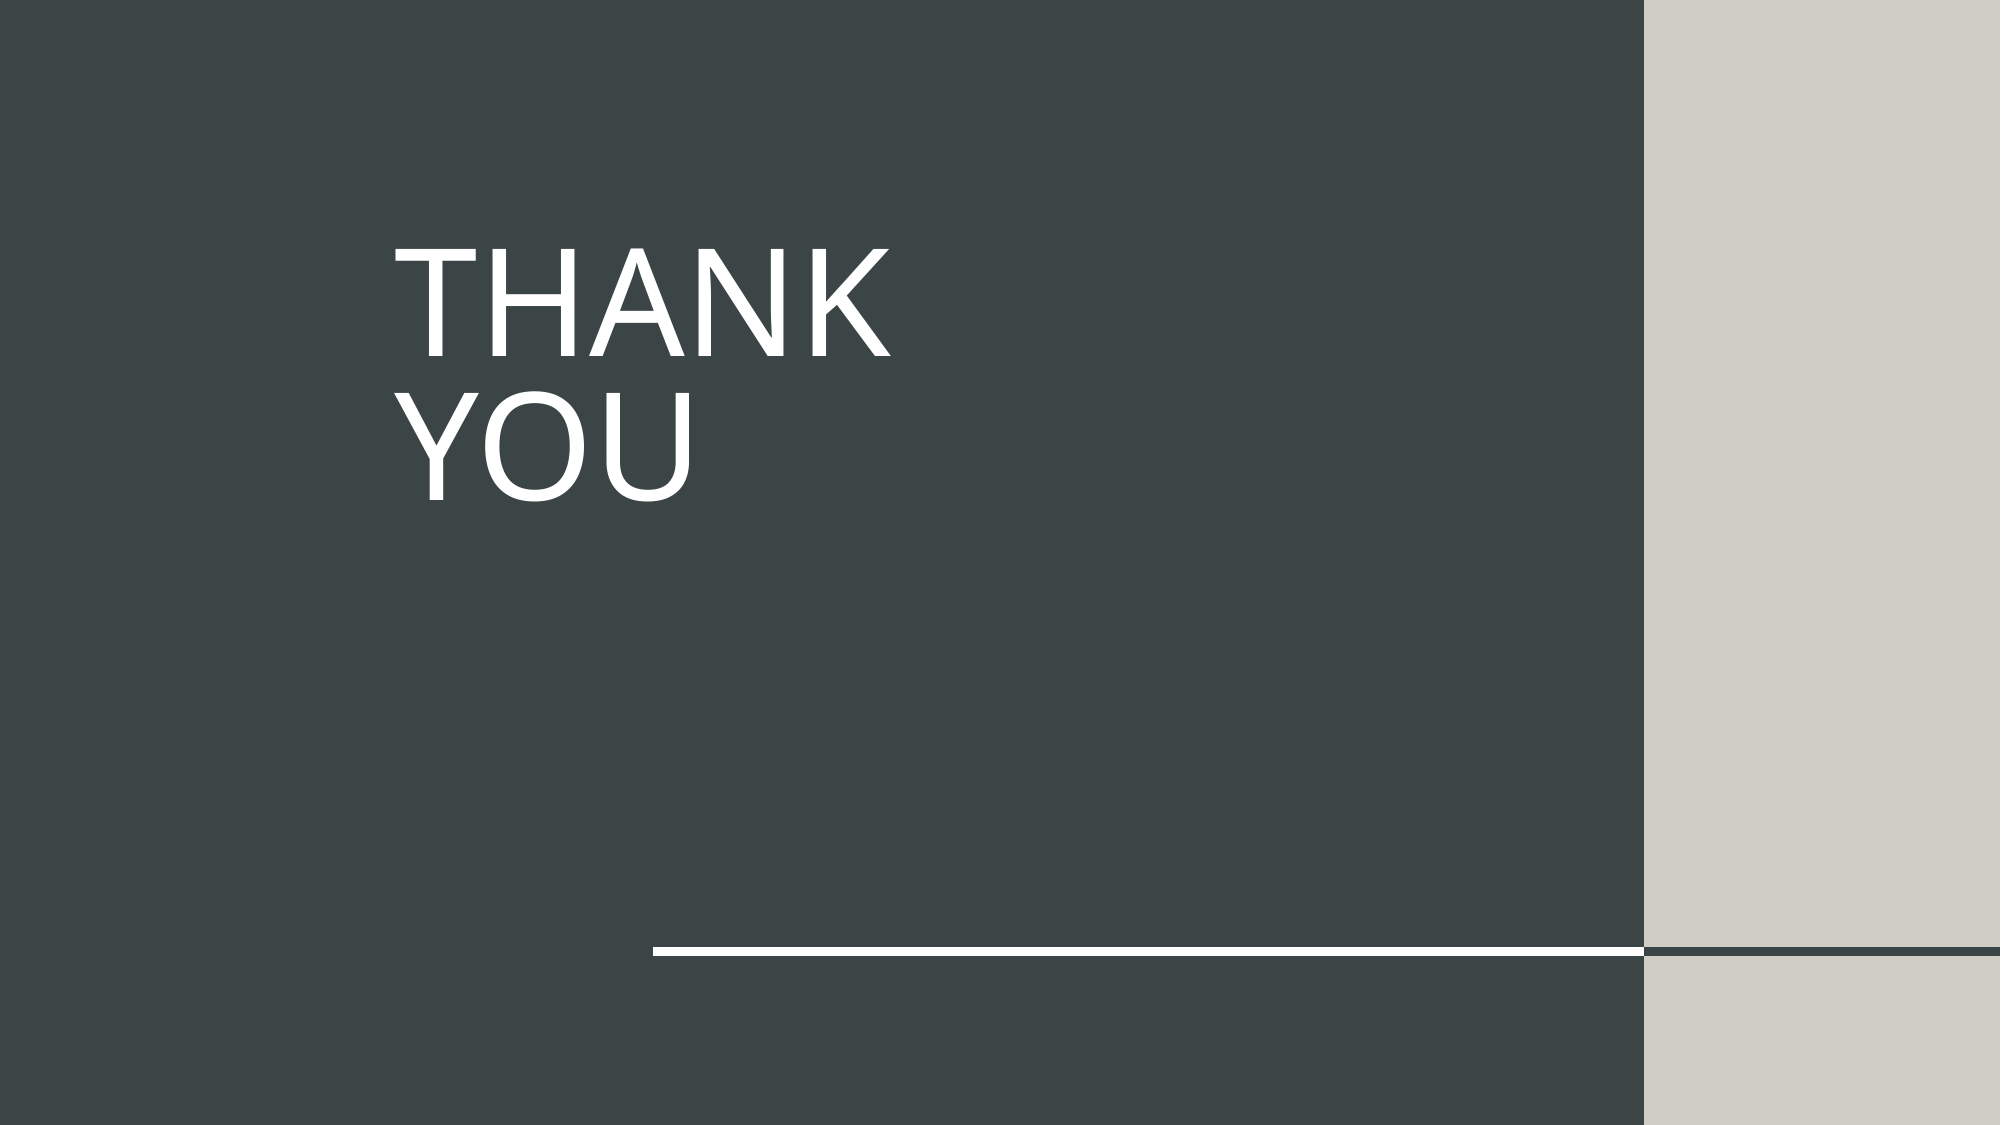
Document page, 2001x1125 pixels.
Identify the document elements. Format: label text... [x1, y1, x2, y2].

title Thank You [233, 233, 1475, 854]
